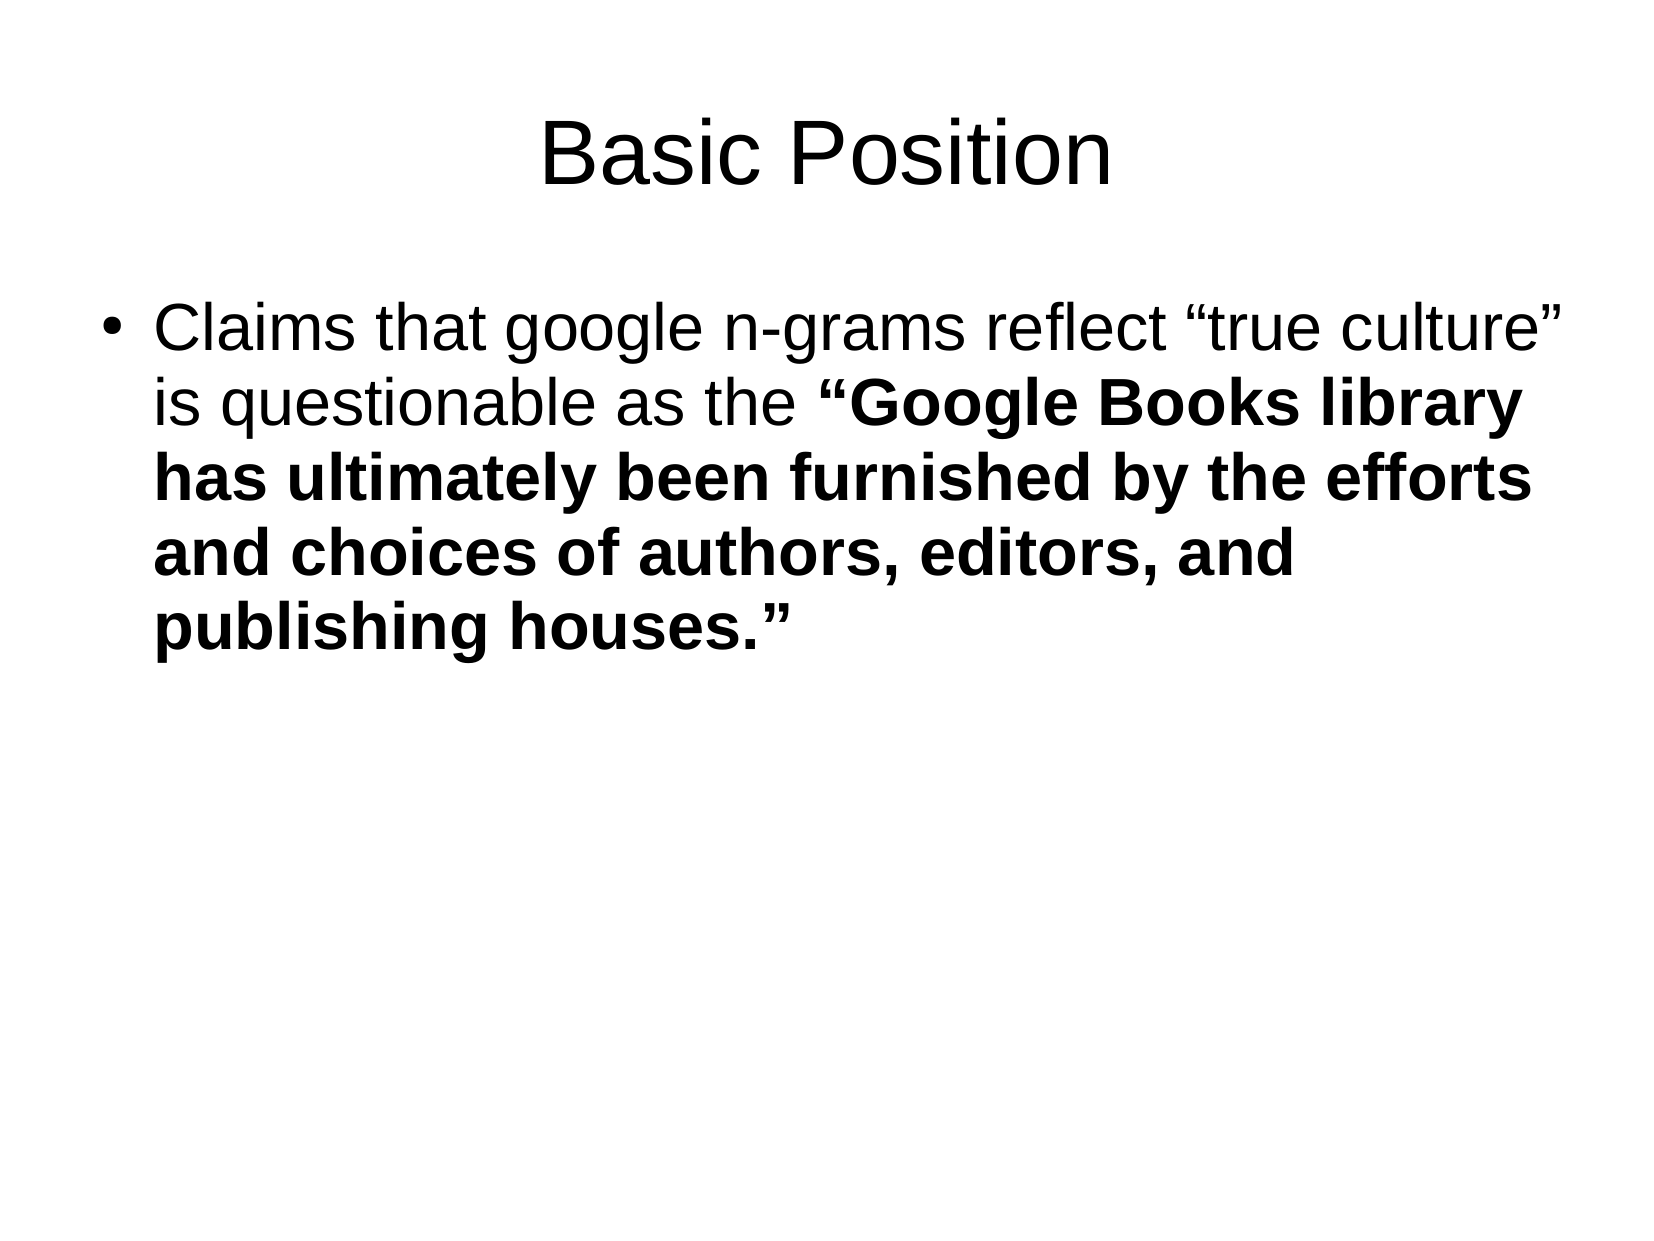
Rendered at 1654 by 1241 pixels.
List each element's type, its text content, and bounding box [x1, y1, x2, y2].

list Claims that google n-grams reflect “true culture” is questionable as the “Google Books library has ultimately been furnished by the efforts and choices of authors, editors, and publishing houses.” [82, 290, 1571, 1010]
title Basic Position [82, 49, 1571, 257]
